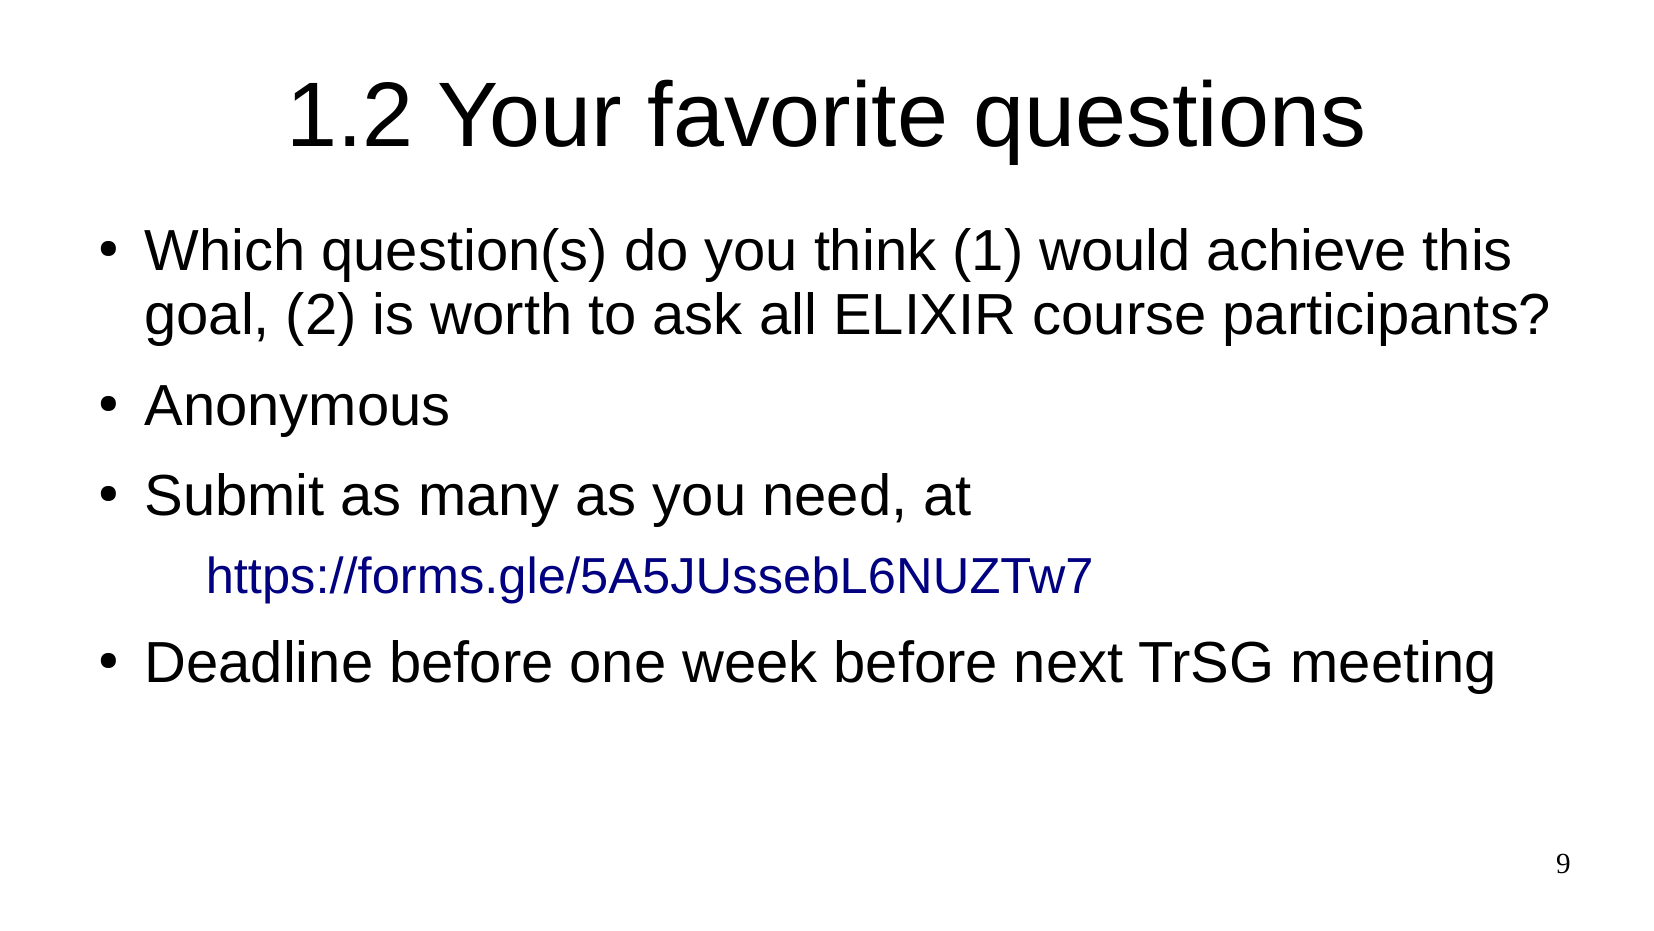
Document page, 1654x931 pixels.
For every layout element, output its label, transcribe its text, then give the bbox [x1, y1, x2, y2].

title 1.2 Your favorite questions [82, 37, 1571, 193]
list Which question(s) do you think (1) would achieve this goal, (2) is worth to ask all ELIXIR course participants? Anonymous Submit as many as you need, at https://forms.gle/5A5JUssebL6NUZTw7 Deadline before one week before next TrSG meeting [82, 217, 1571, 757]
